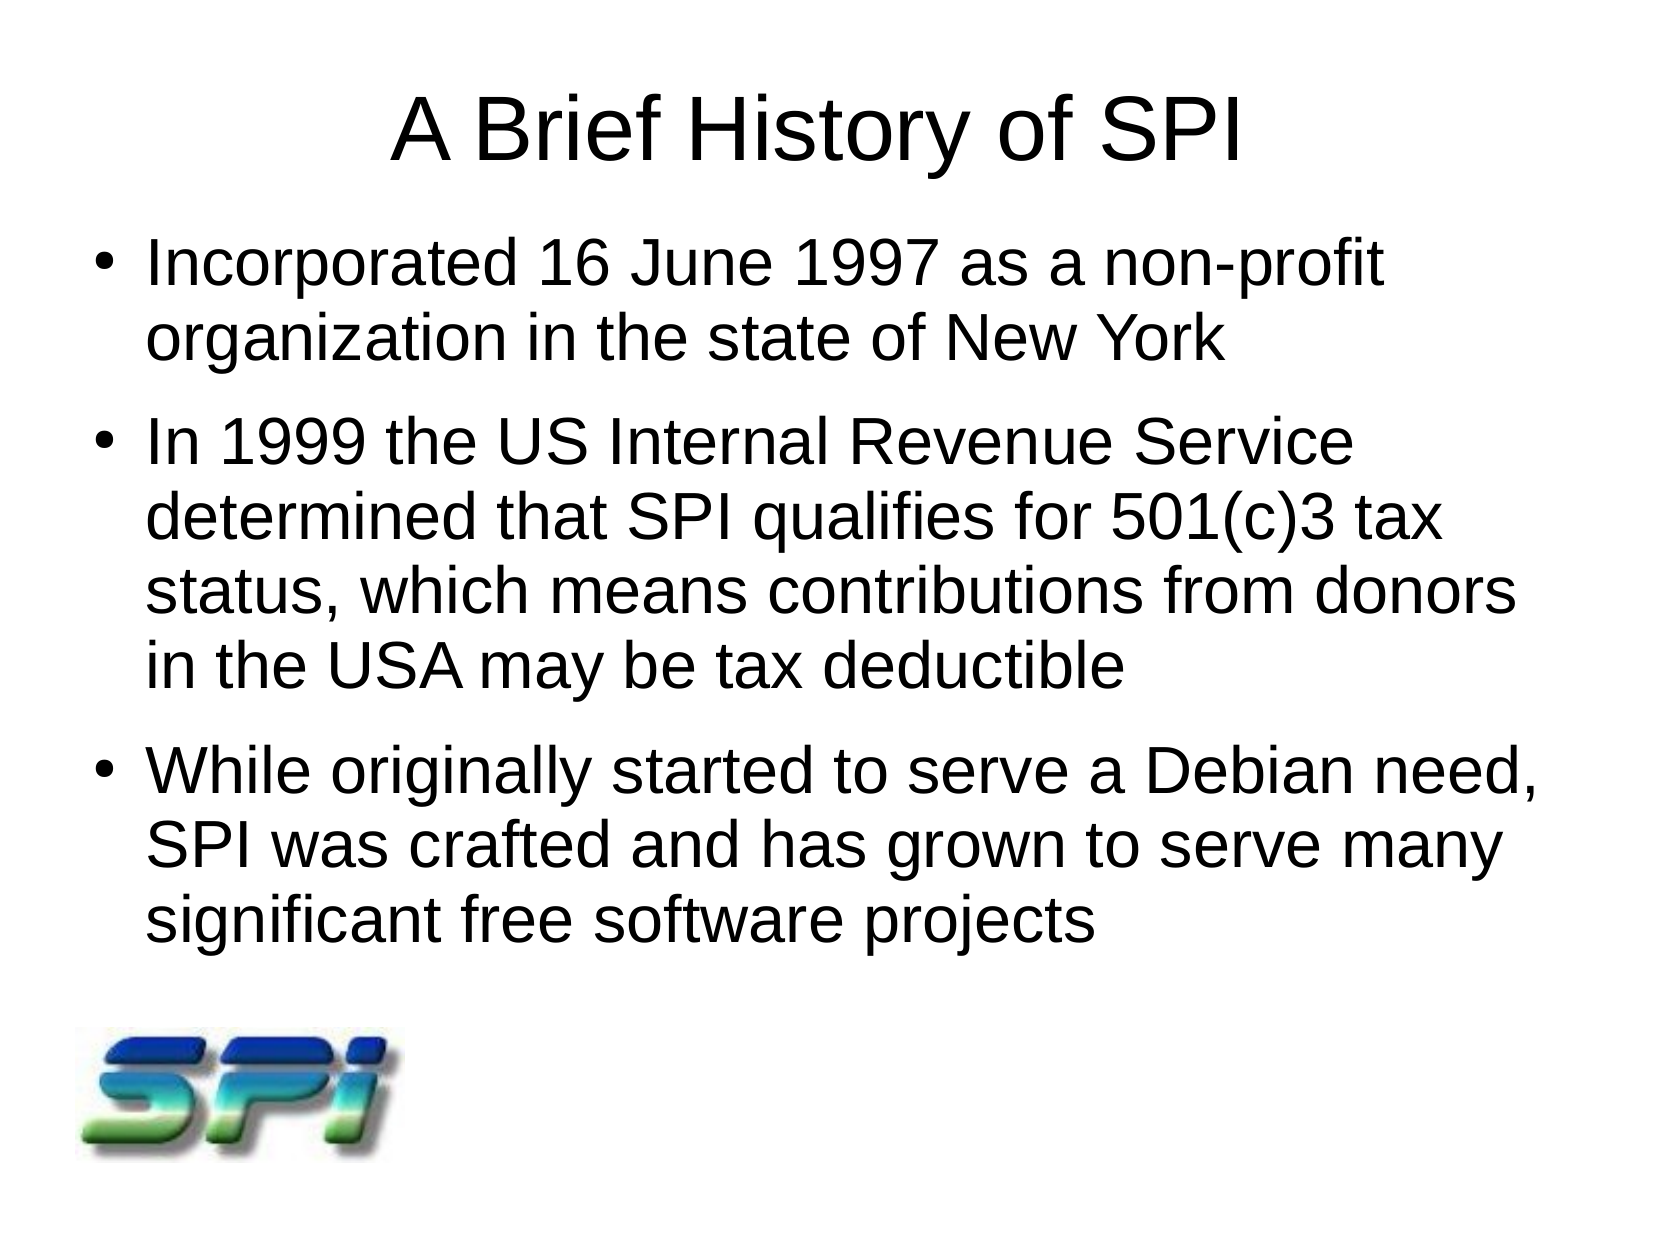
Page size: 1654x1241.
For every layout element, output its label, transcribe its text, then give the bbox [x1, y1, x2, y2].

list Incorporated 16 June 1997 as a non-profit organization in the state of New York In 1999 the US Internal Revenue Service determined that SPI qualifies for 501(c)3 tax status, which means contributions from donors in the USA may be tax deductible While originally started to serve a Debian need, SPI was crafted and has grown to serve many significant free software projects [75, 225, 1564, 1029]
title A Brief History of SPI [75, 32, 1564, 225]
picture [75, 1029, 405, 1163]
